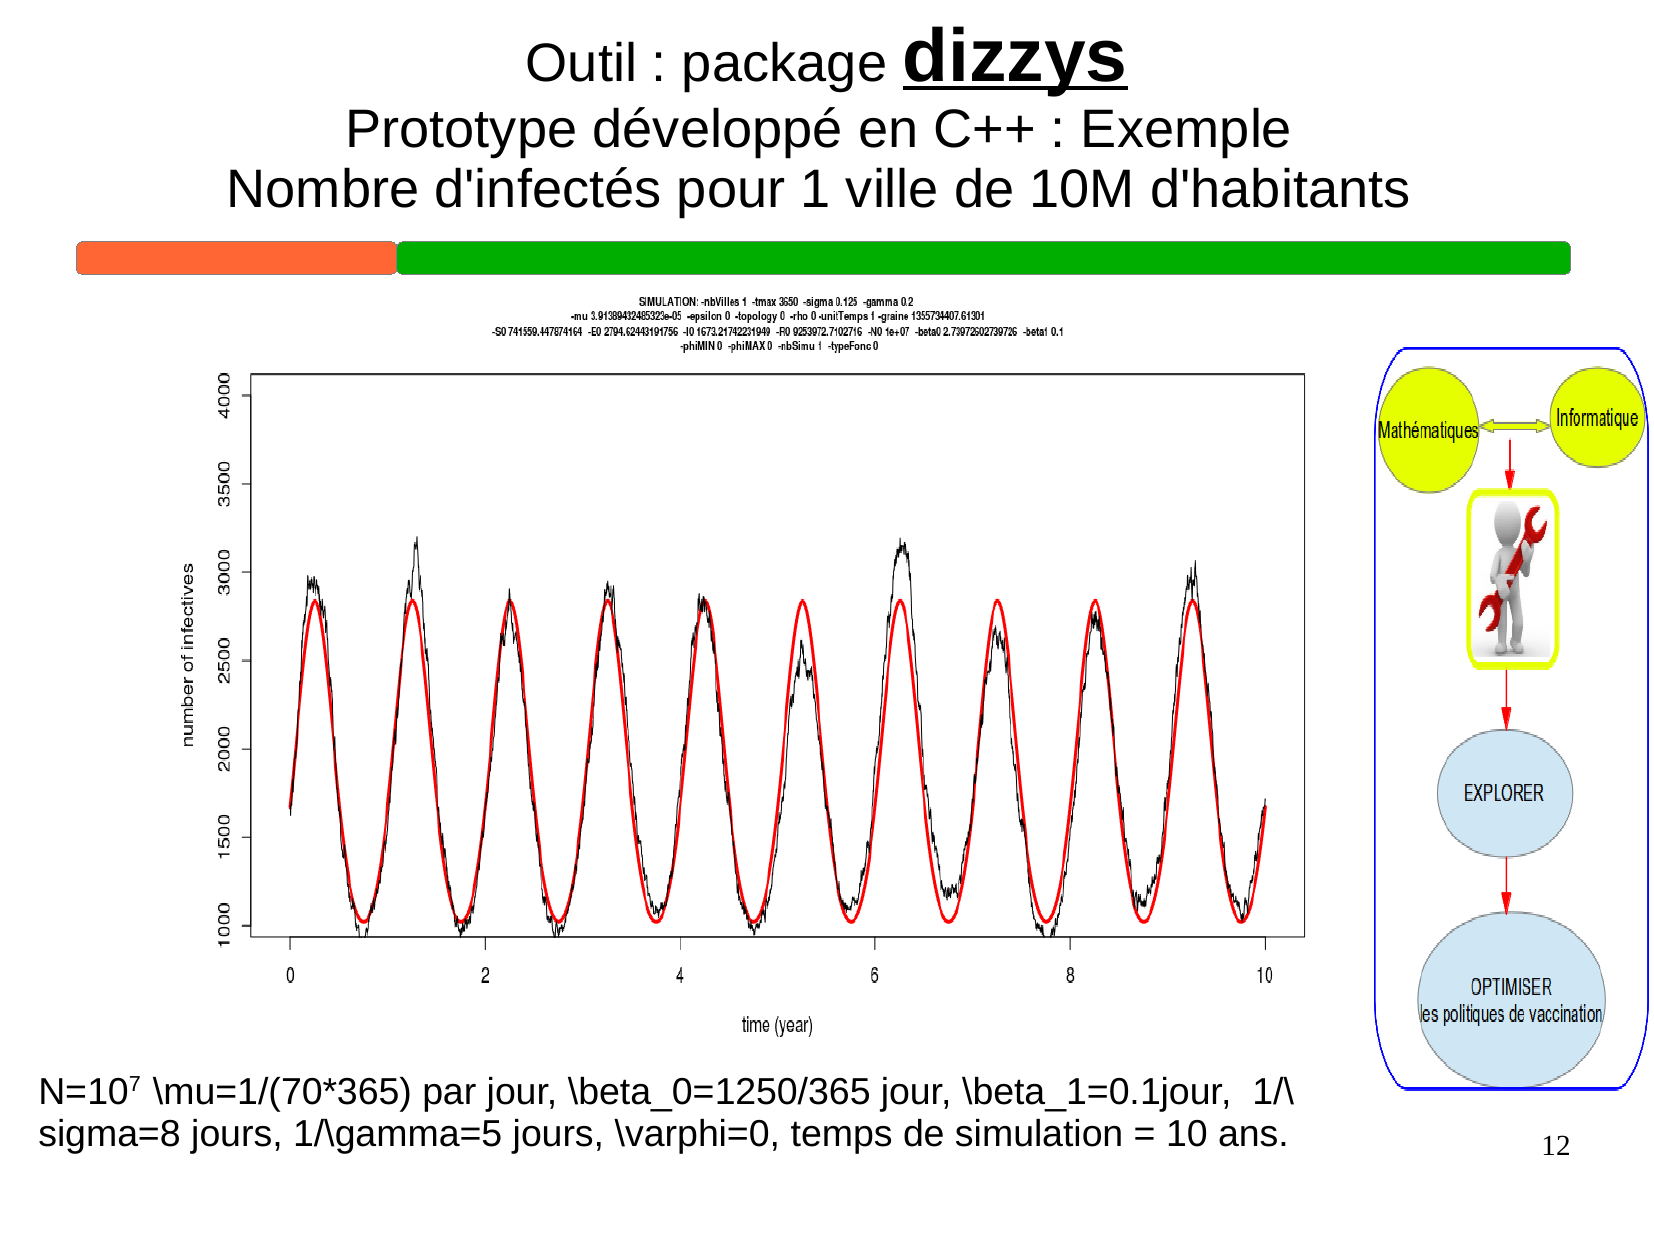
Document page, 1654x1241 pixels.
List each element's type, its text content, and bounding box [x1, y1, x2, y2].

picture [177, 283, 1323, 1052]
picture [1370, 340, 1652, 1102]
text_box [76, 241, 1571, 275]
text_box N=107 \mu=1/(70*365) par jour, \beta_0=1250/365 jour, \beta_1=0.1jour, 1/\sigma=8 jours, 1/\gamma=5 jours, \varphi=0, temps de simulation = 10 ans. [23, 1062, 1441, 1164]
title Outil : package dizzys Prototype développé en C++ : Exemple Nombre d'infectés pour 1 ville de 10M d'habitants [82, 12, 1571, 221]
